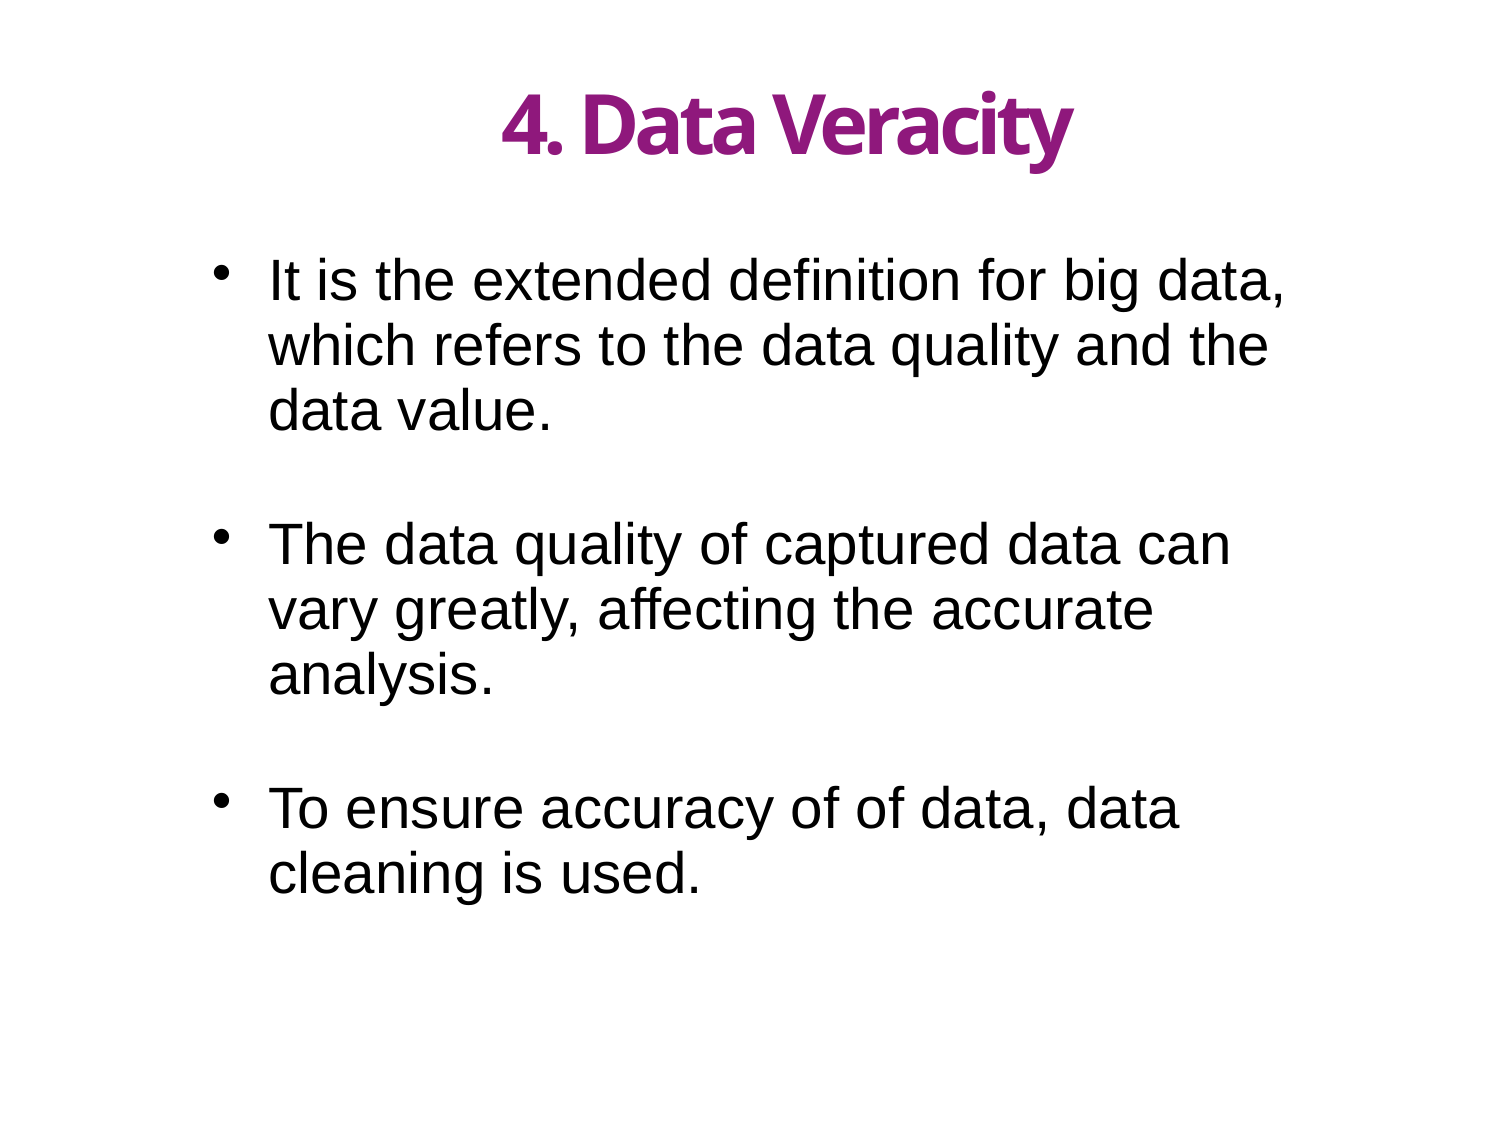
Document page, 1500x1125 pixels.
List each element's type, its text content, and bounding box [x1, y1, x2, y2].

title 4. Data Veracity [375, 69, 1201, 239]
text_box It is the extended definition for big data, which refers to the data quality and the data value. The data quality of captured data can vary greatly, affecting the accurate analysis. To ensure accuracy of of data, data cleaning is used. [195, 239, 1336, 979]
